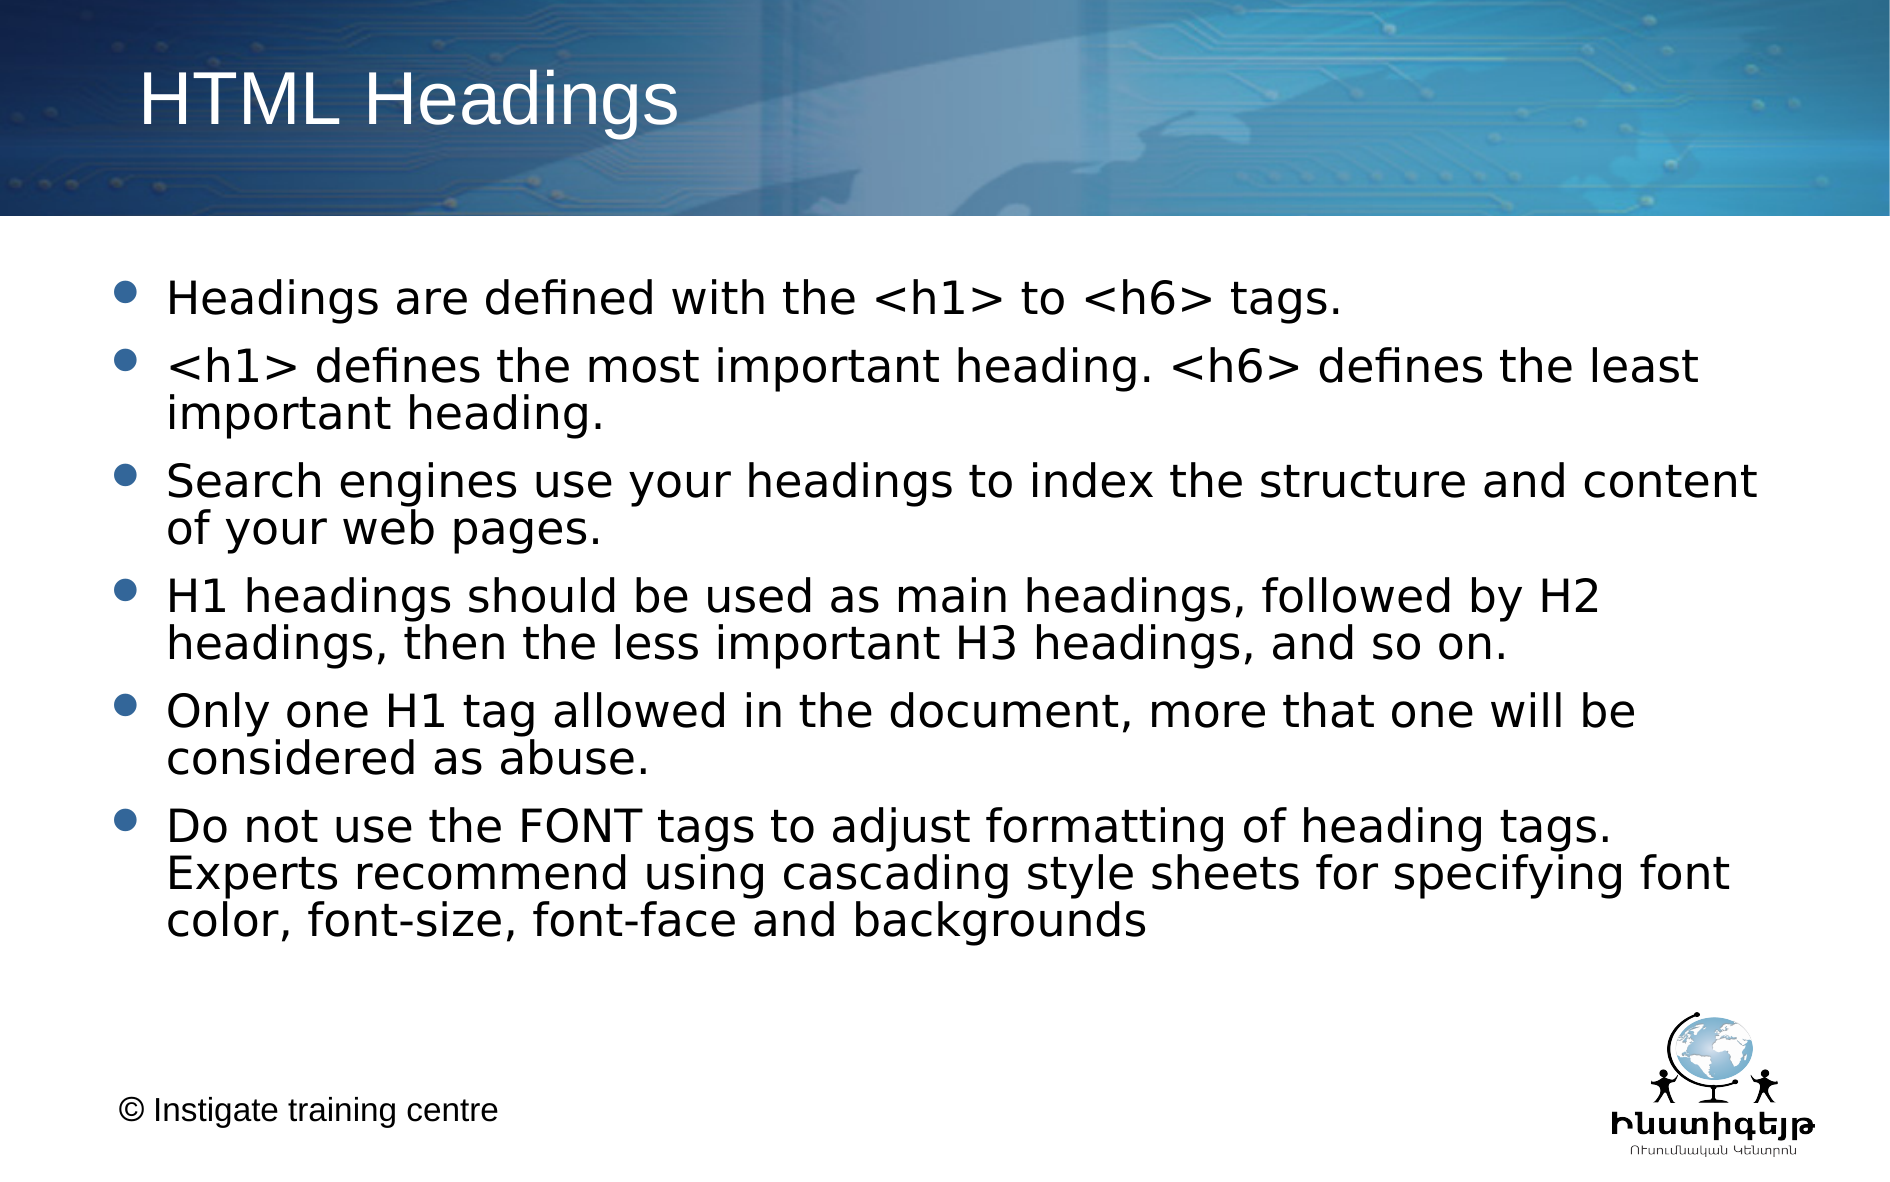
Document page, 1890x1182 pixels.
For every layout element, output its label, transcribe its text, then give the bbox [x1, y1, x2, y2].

picture [1612, 1012, 1815, 1157]
list Headings are defined with the <h1> to <h6> tags. <h1> defines the most important heading. <h6> defines the least important heading. Search engines use your headings to index the structure and content of your web pages. H1 headings should be used as main headings, followed by H2 headings, then the less important H3 headings, and so on. Only one H1 tag allowed in the document, more that one will be considered as abuse. Do not use the FONT tags to adjust formatting of heading tags. Experts recommend using cascading style sheets for specifying font color, font-size, font-face and backgrounds [110, 276, 1801, 303]
text_box Citations, Quotations, and Definition Tags [138, 134, 619, 140]
text_box HTML Headings [138, 76, 1801, 80]
picture [0, 0, 1890, 216]
text_box Citations, Quotations, and Definition Tags [621, 134, 1801, 140]
